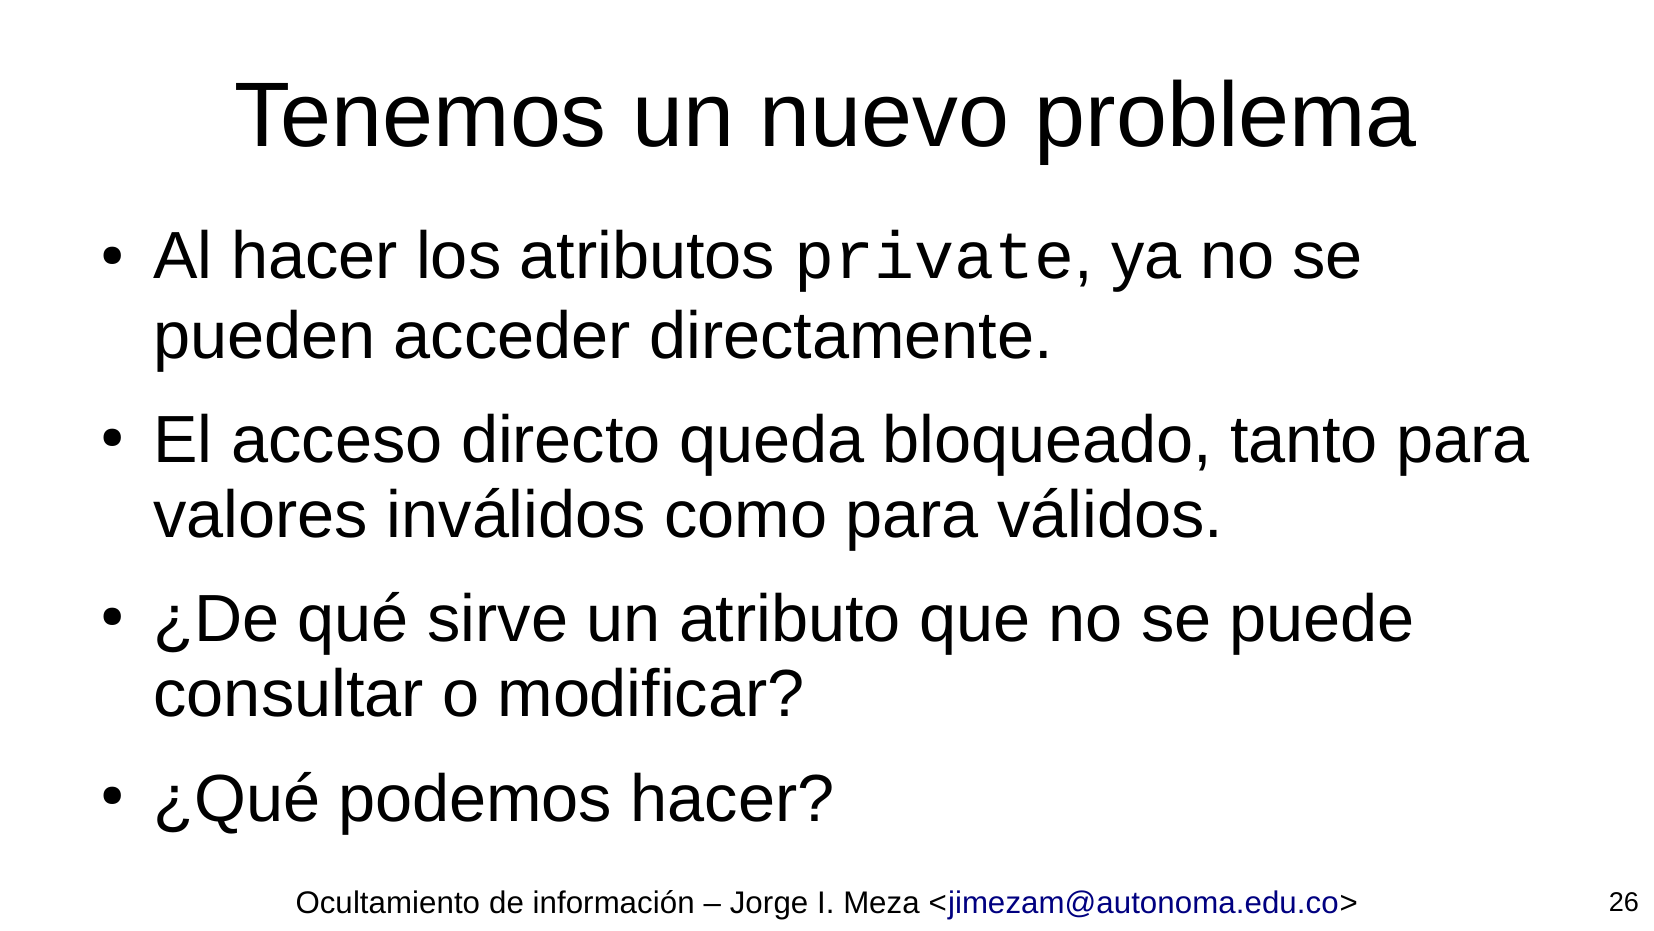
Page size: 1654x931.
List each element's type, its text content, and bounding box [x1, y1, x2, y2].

list Al hacer los atributos private, ya no se pueden acceder directamente. El acceso directo queda bloqueado, tanto para valores inválidos como para válidos. ¿De qué sirve un atributo que no se puede consultar o modificar? ¿Qué podemos hacer? [82, 217, 1571, 879]
title Tenemos un nuevo problema [82, 37, 1571, 193]
